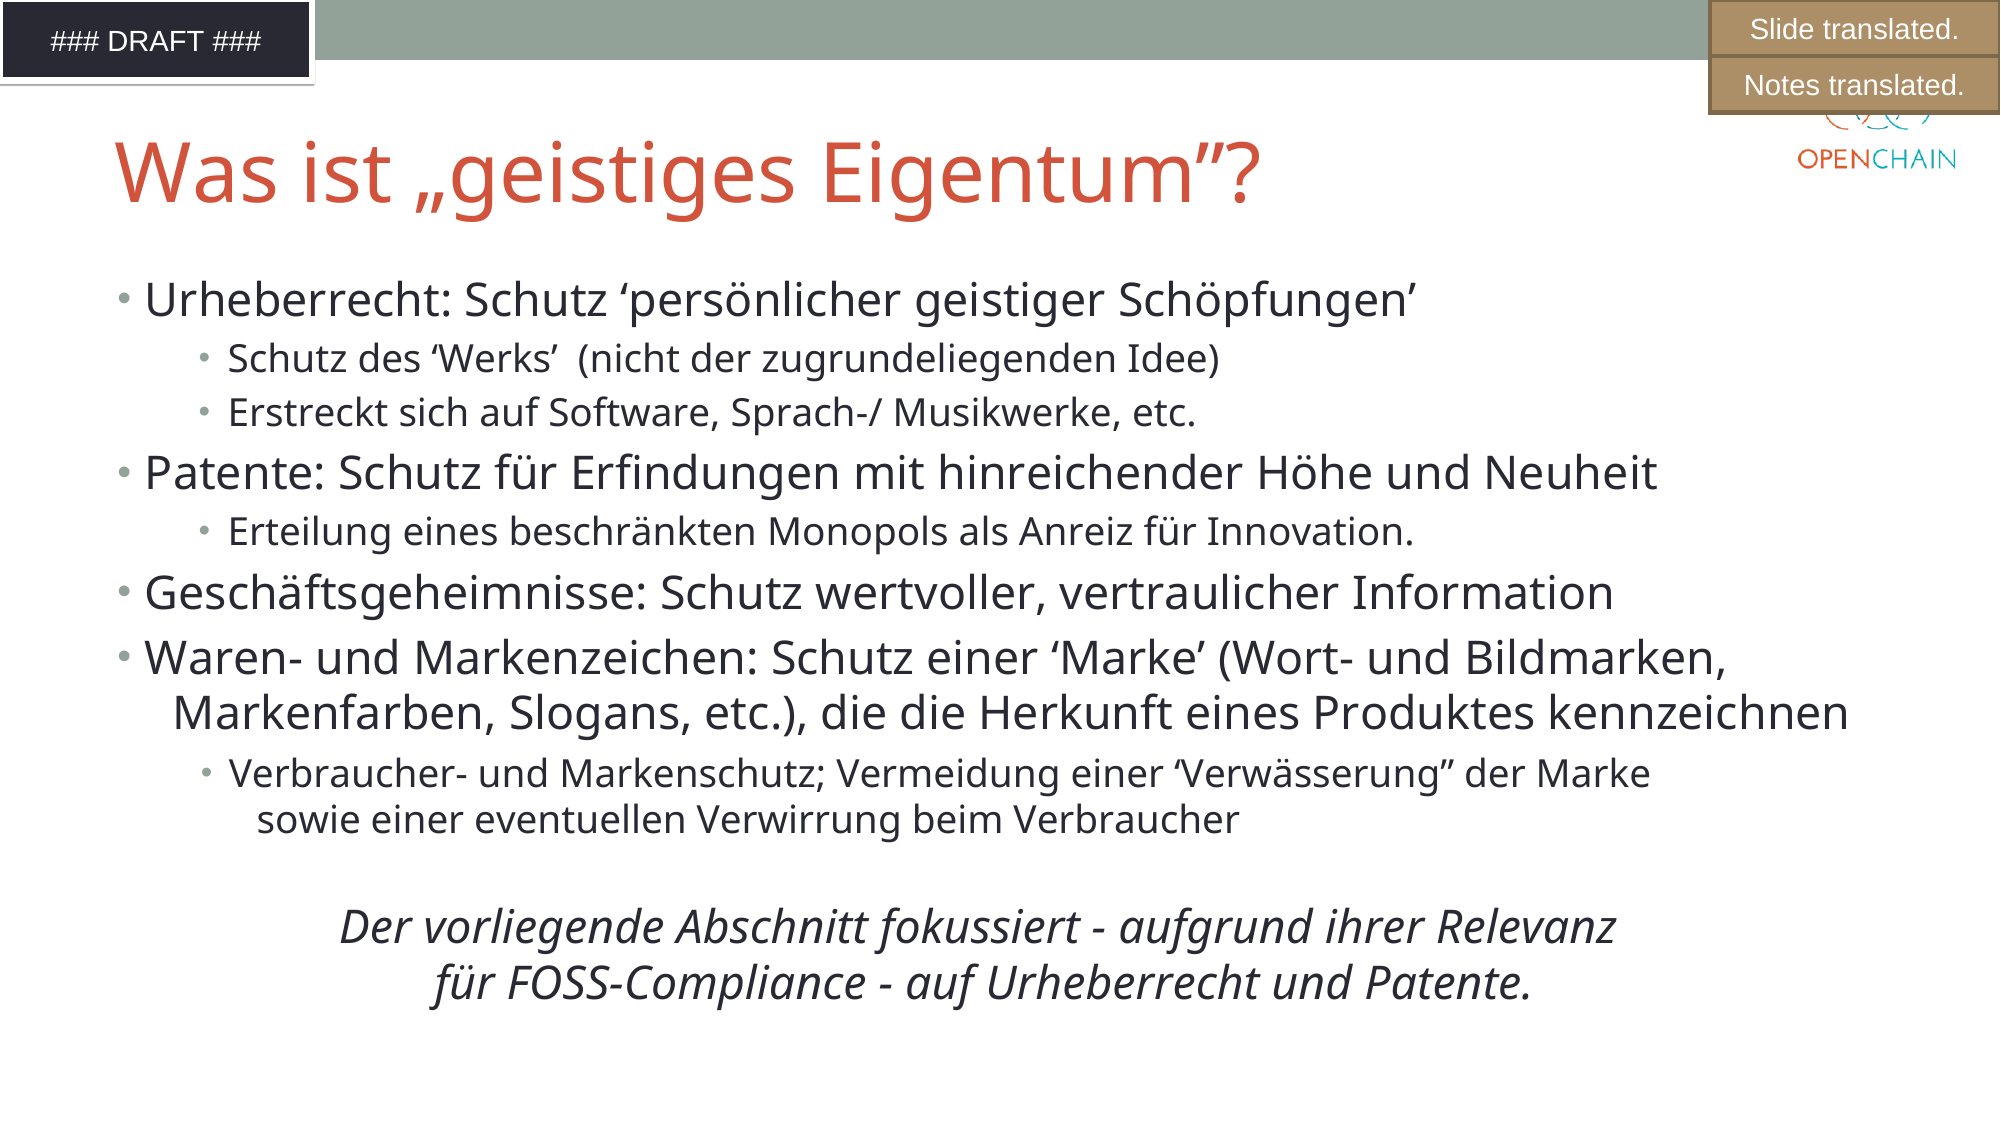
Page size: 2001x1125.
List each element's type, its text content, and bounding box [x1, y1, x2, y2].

text_box Notes translated. [1710, 56, 2000, 113]
text_box Slide translated. [1710, 0, 2000, 56]
list Urheberrecht: Schutz ‘persönlicher geistiger Schöpfungen’ Schutz des ‘Werks’ (nicht der zugrundeliegenden Idee) Erstreckt sich auf Software, Sprach-/ Musikwerke, etc. Patente: Schutz für Erfindungen mit hinreichender Höhe und Neuheit Erteilung eines beschränkten Monopols als Anreiz für Innovation. Geschäftsgeheimnisse: Schutz wertvoller, vertraulicher Information Waren- und Markenzeichen: Schutz einer ‘Marke’ (Wort- und Bildmarken, Markenfarben, Slogans, etc.), die die Herkunft eines Produktes kennzeichnen Verbraucher- und Markenschutz; Vermeidung einer ‘Verwässerung” der Marke sowie einer eventuellen Verwirrung beim Verbraucher Der vorliegende Abschnitt fokussiert - aufgrund ihrer Relevanz für FOSS-Compliance - auf Urheberrecht und Patente. [102, 262, 1898, 1075]
title Was ist „geistiges Eigentum”? [99, 87, 1900, 251]
